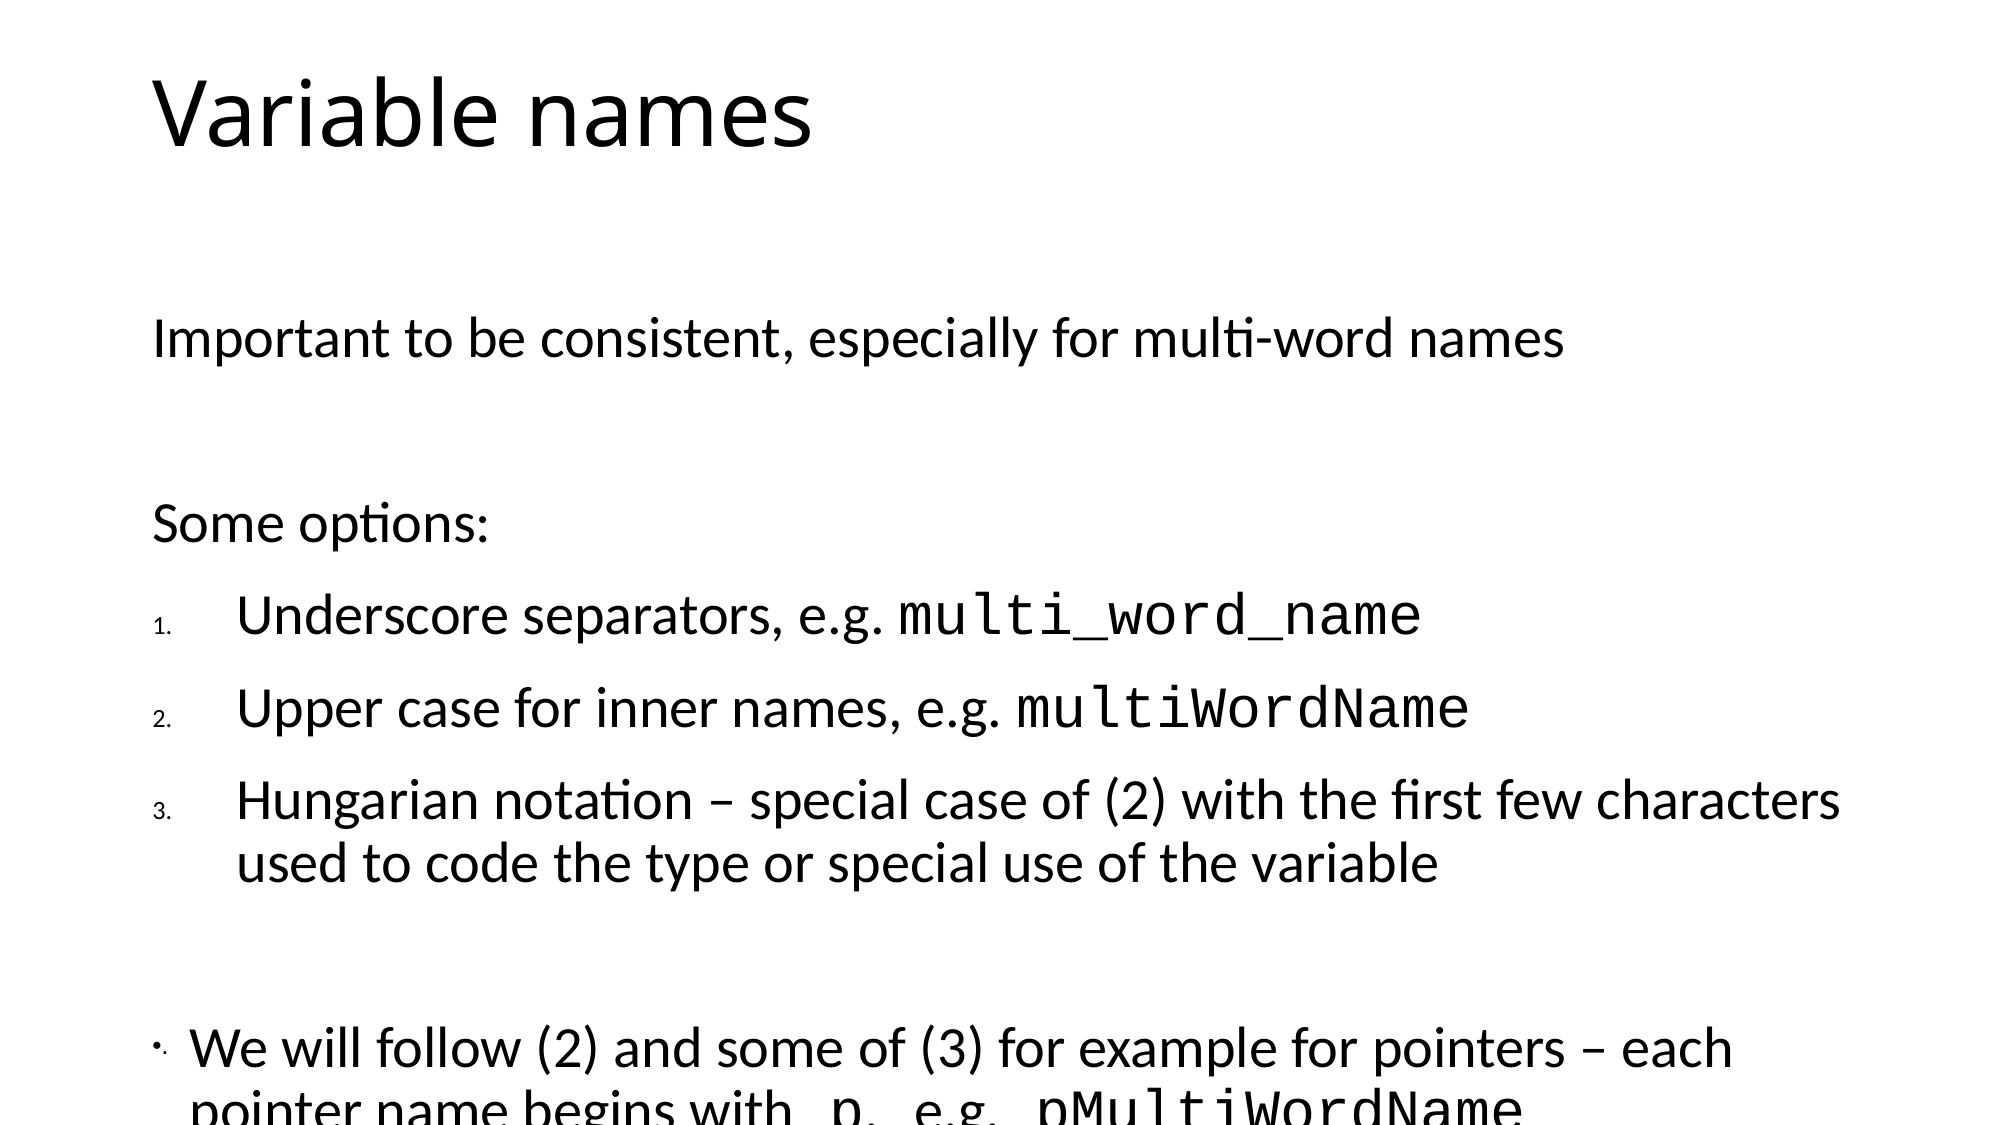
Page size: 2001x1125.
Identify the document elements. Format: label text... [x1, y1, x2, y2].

title Variable names [137, 59, 1863, 278]
list Important to be consistent, especially for multi-word names Some options: Underscore separators, e.g. multi_word_name Upper case for inner names, e.g. multiWordName Hungarian notation – special case of (2) with the first few characters used to code the type or special use of the variable We will follow (2) and some of (3) for example for pointers – each pointer name begins with p, e.g. pMultiWordName [137, 299, 1863, 1014]
footer [662, 1042, 1338, 1103]
